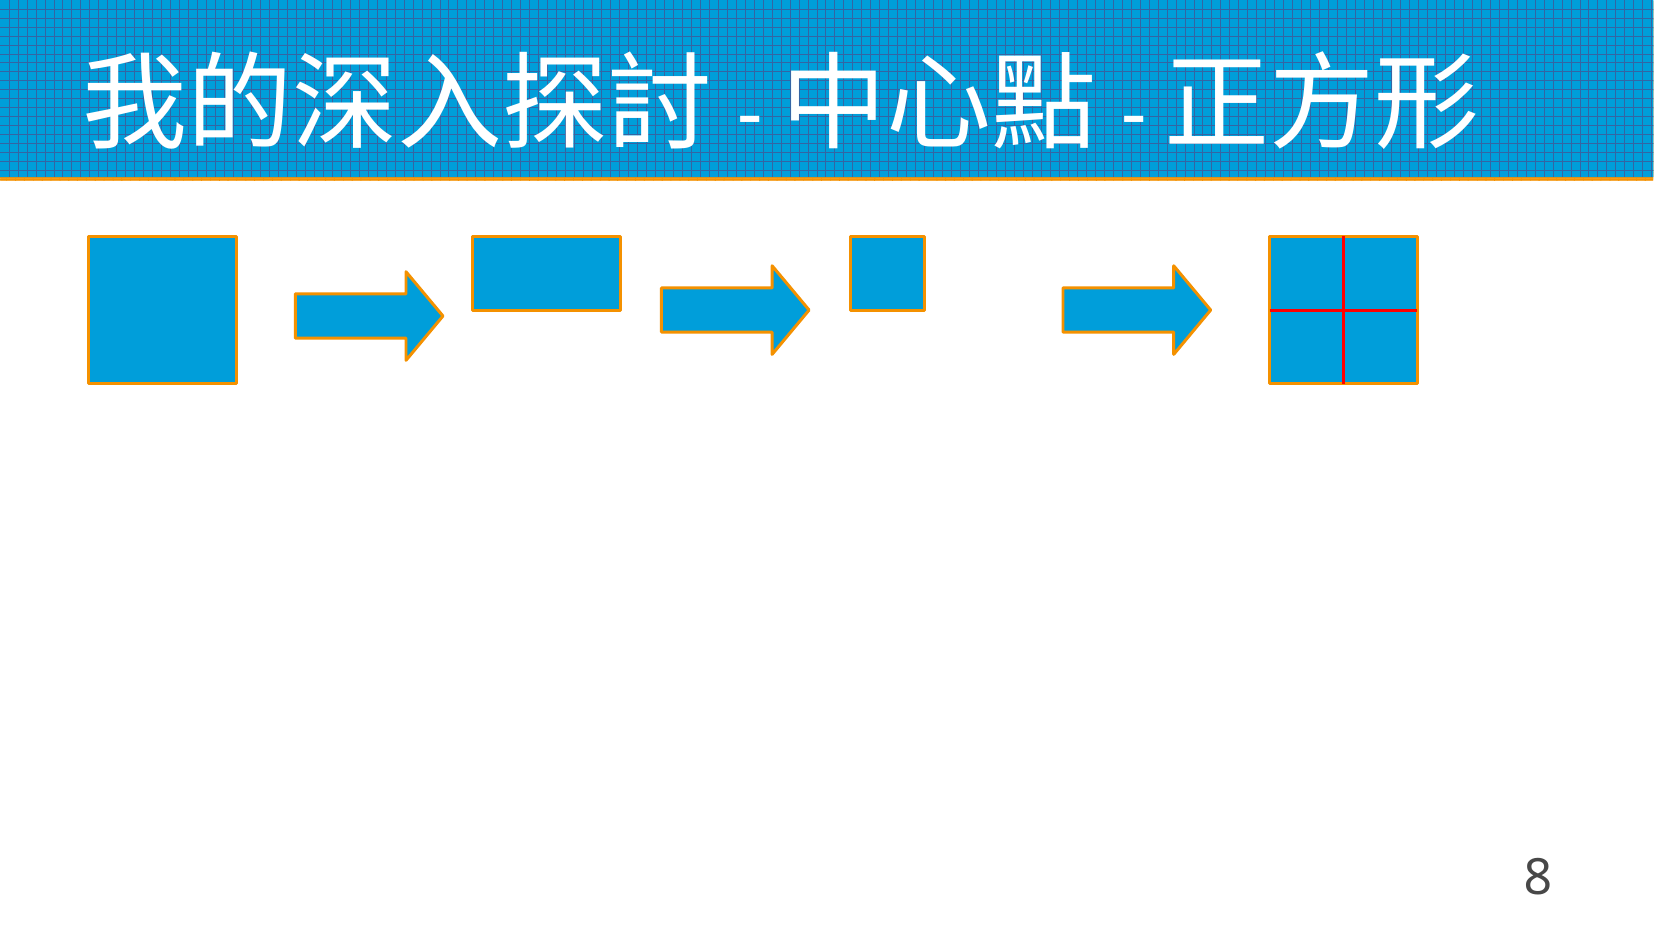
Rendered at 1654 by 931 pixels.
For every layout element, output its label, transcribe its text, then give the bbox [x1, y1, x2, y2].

text_box [1345, 236, 1418, 384]
text_box [1062, 265, 1211, 355]
text_box [472, 236, 621, 311]
text_box [88, 236, 237, 384]
text_box [661, 265, 810, 355]
text_box [1269, 310, 1342, 384]
title 我的深入探討-中心點-正方形 [82, 14, 1571, 171]
text_box [850, 236, 925, 311]
text_box [295, 271, 443, 361]
text_box [1269, 236, 1342, 309]
